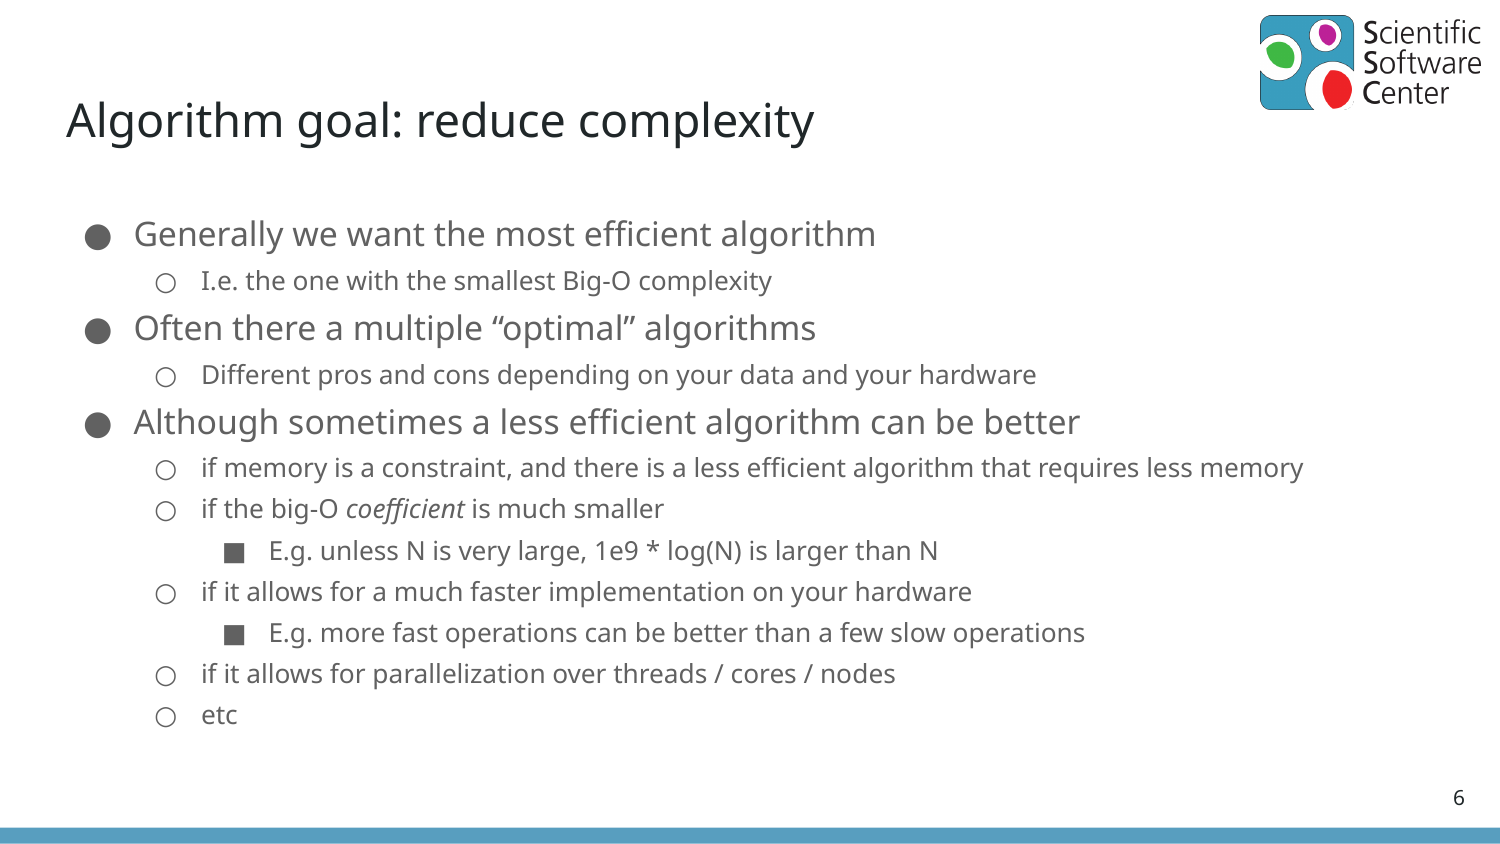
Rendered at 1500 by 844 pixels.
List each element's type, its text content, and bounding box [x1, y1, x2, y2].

title Algorithm goal: reduce complexity [51, 72, 1449, 167]
picture [1260, 15, 1481, 110]
list Generally we want the most efficient algorithm I.e. the one with the smallest Big-O complexity Often there a multiple “optimal” algorithms Different pros and cons depending on your data and your hardware Although sometimes a less efficient algorithm can be better if memory is a constraint, and there is a less efficient algorithm that requires less memory if the big-O coefficient is much smaller E.g. unless N is very large, 1e9 * log(N) is larger than N if it allows for a much faster implementation on your hardware E.g. more fast operations can be better than a few slow operations if it allows for parallelization over threads / cores / nodes etc [51, 189, 1449, 750]
slide_number <number> [1389, 764, 1480, 830]
